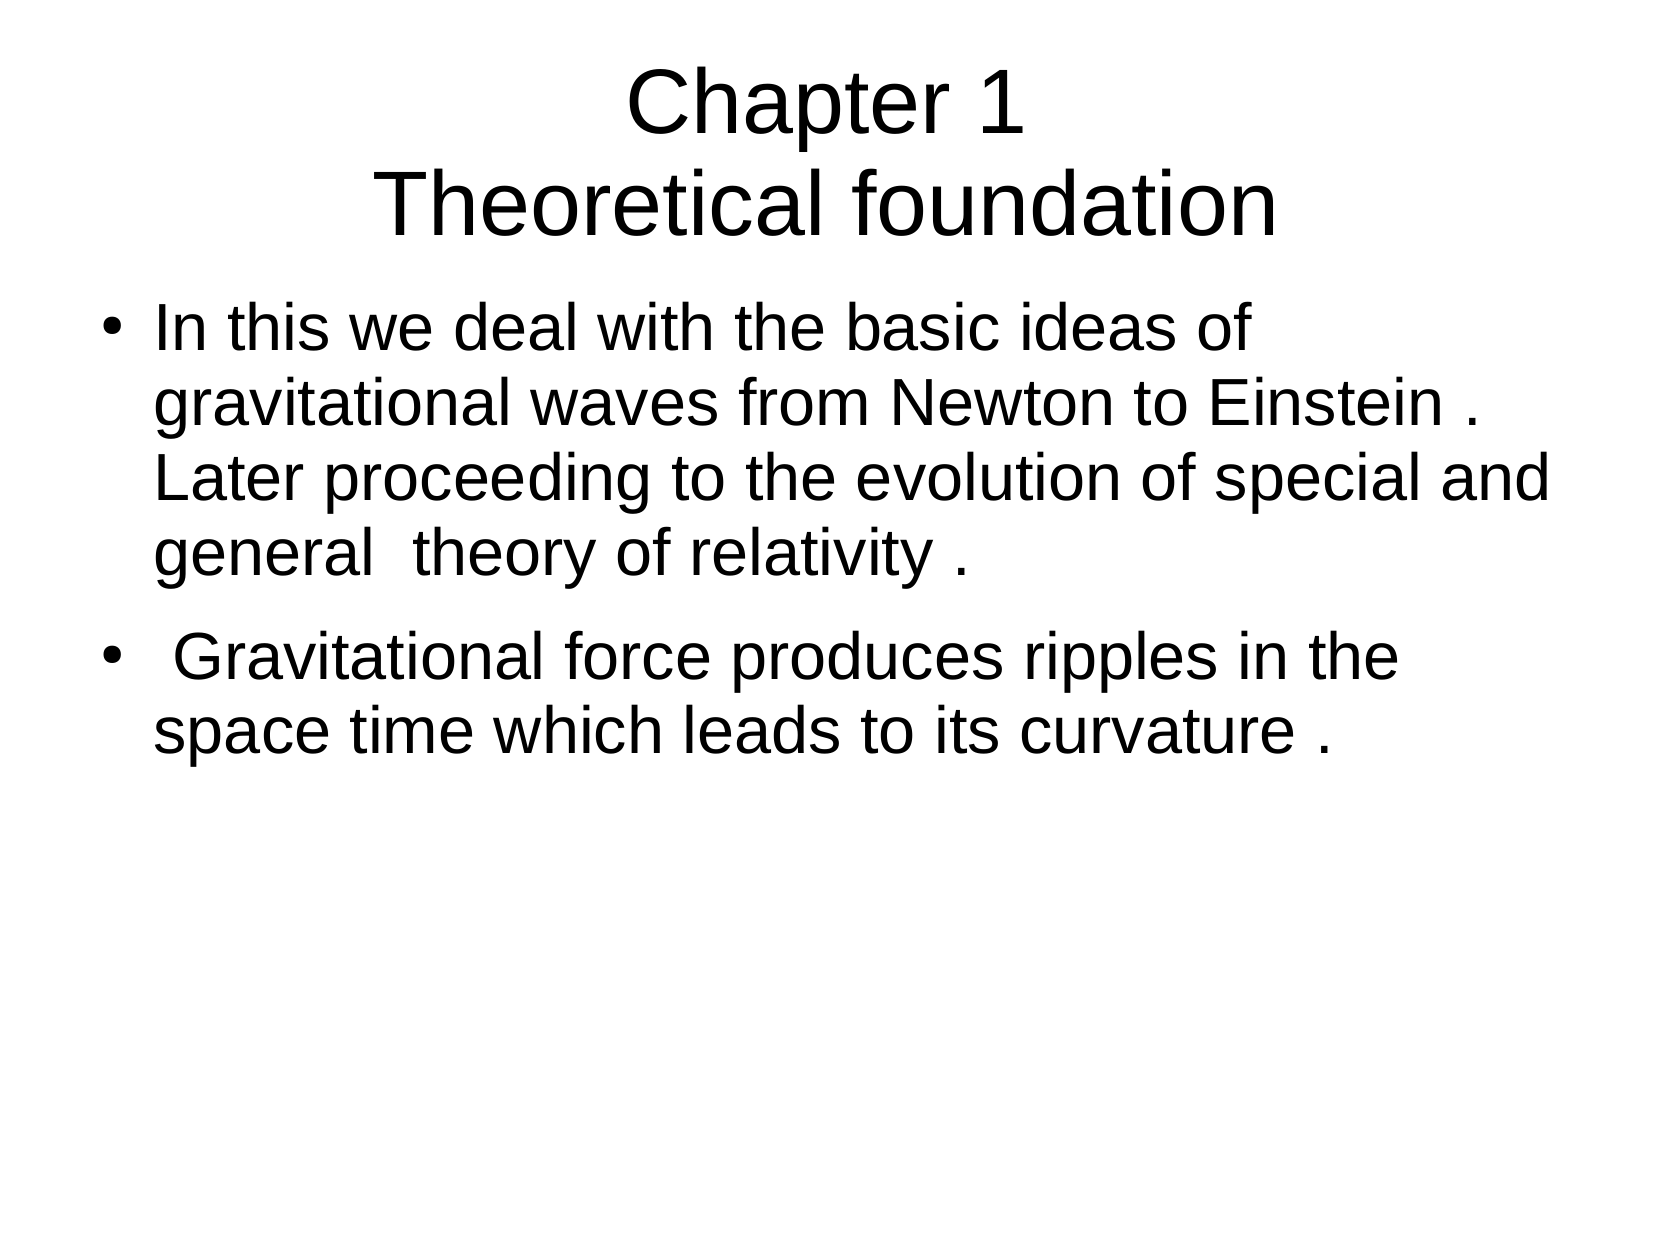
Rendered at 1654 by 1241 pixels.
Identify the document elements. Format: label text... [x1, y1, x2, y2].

title Chapter 1 Theoretical foundation [82, 49, 1571, 257]
list In this we deal with the basic ideas of gravitational waves from Newton to Einstein . Later proceeding to the evolution of special and general theory of relativity . Gravitational force produces ripples in the space time which leads to its curvature . [82, 290, 1571, 1010]
